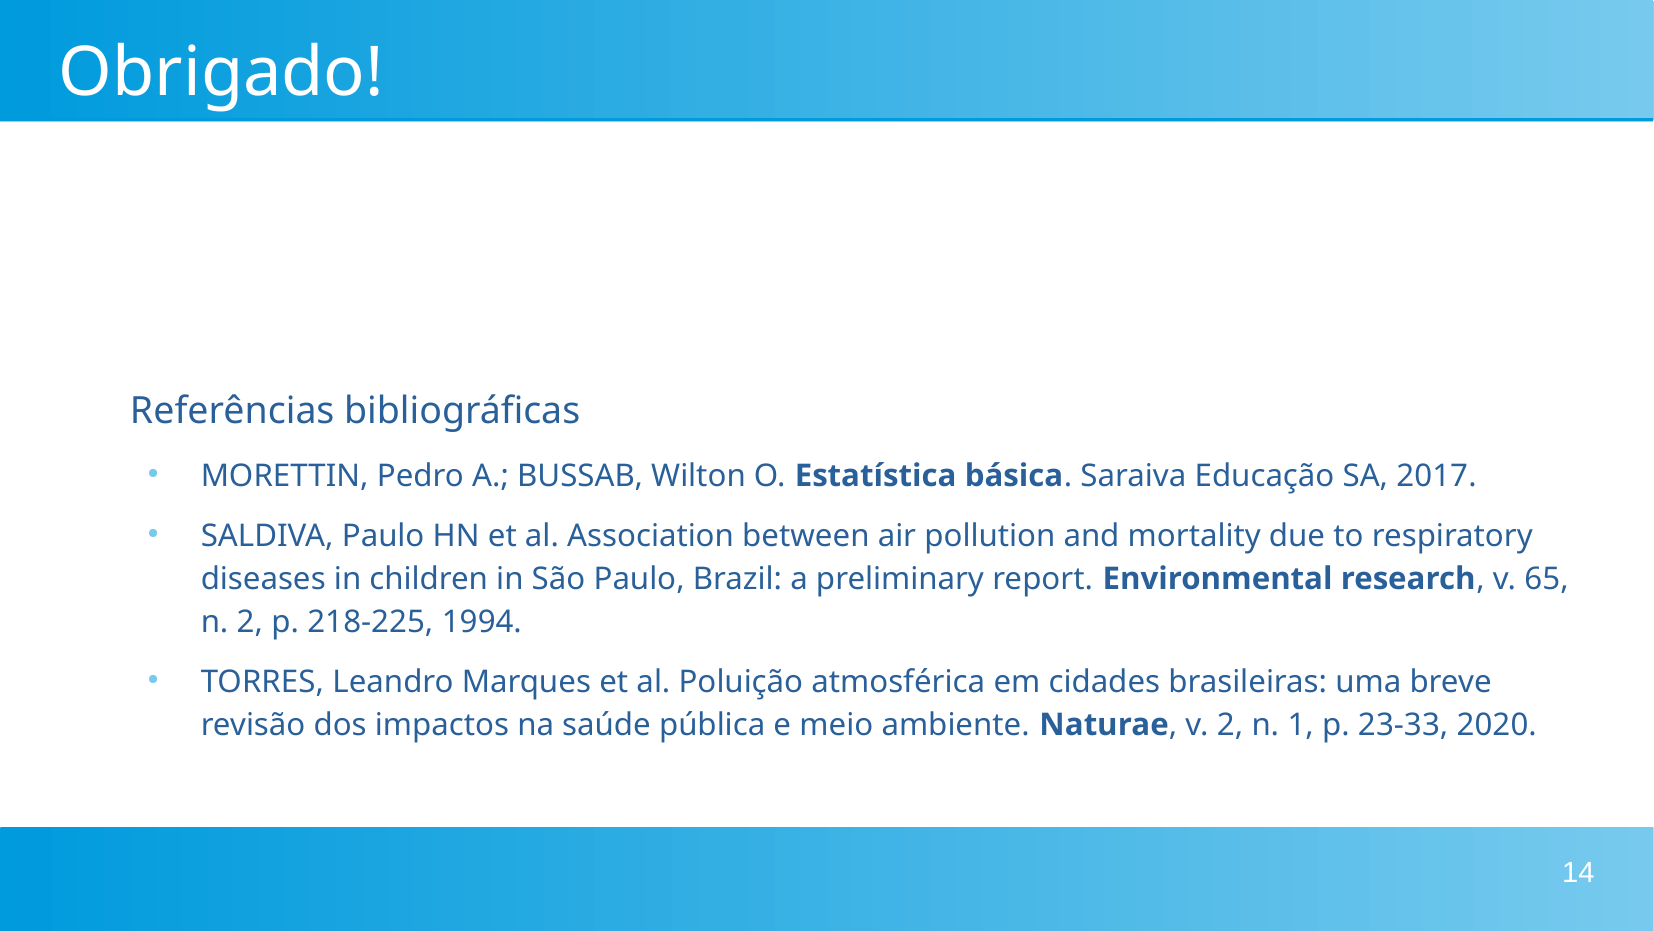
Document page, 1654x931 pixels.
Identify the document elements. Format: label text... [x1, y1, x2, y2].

title Obrigado! [59, 21, 1595, 116]
list Referências bibliográficas MORETTIN, Pedro A.; BUSSAB, Wilton O. Estatística básica. Saraiva Educação SA, 2017. SALDIVA, Paulo HN et al. Association between air pollution and mortality due to respiratory diseases in children in São Paulo, Brazil: a preliminary report. Environmental research, v. 65, n. 2, p. 218-225, 1994. TORRES, Leandro Marques et al. Poluição atmosférica em cidades brasileiras: uma breve revisão dos impactos na saúde pública e meio ambiente. Naturae, v. 2, n. 1, p. 23-33, 2020. [59, 383, 1595, 768]
